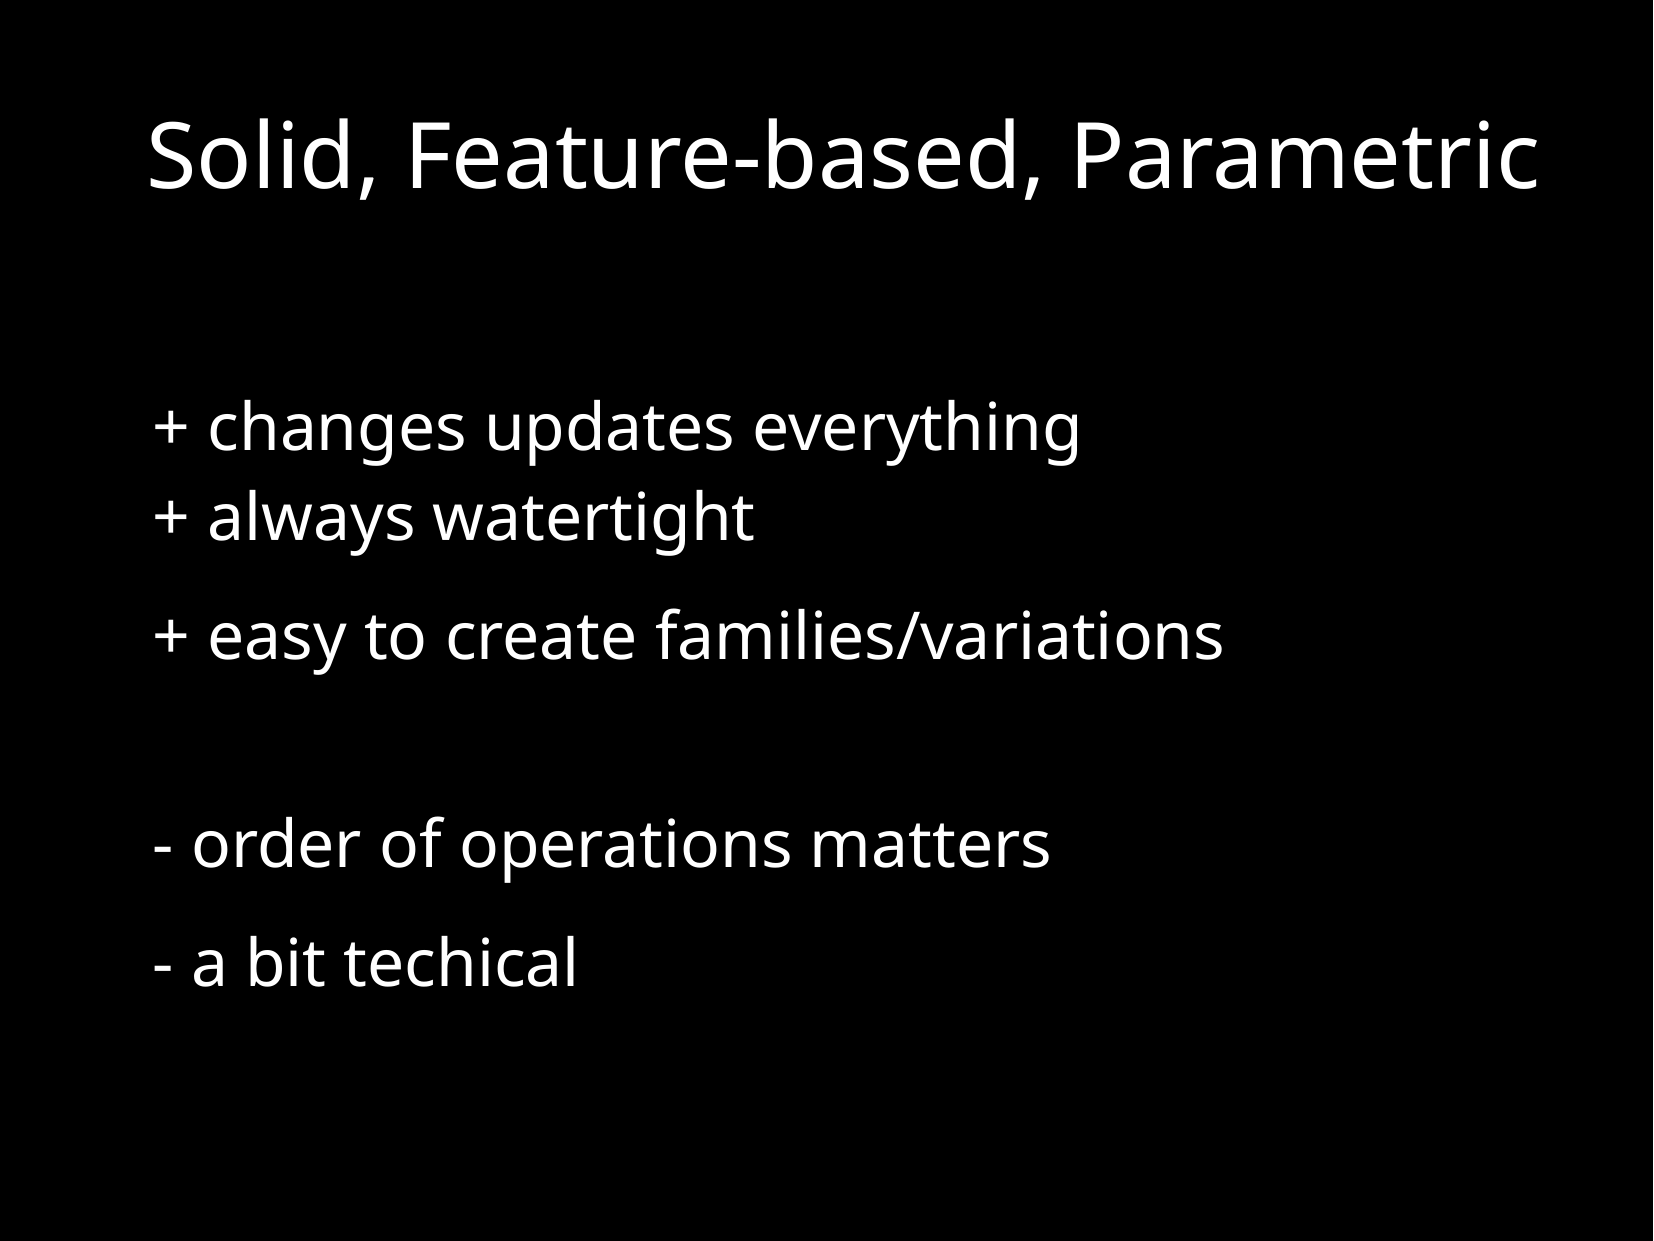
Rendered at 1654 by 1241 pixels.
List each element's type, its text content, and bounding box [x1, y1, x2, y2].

title Solid, Feature-based, Parametric [82, 49, 1571, 257]
list + changes updates everything + always watertight + easy to create families/variations - order of operations matters - a bit techical [82, 290, 1571, 1010]
